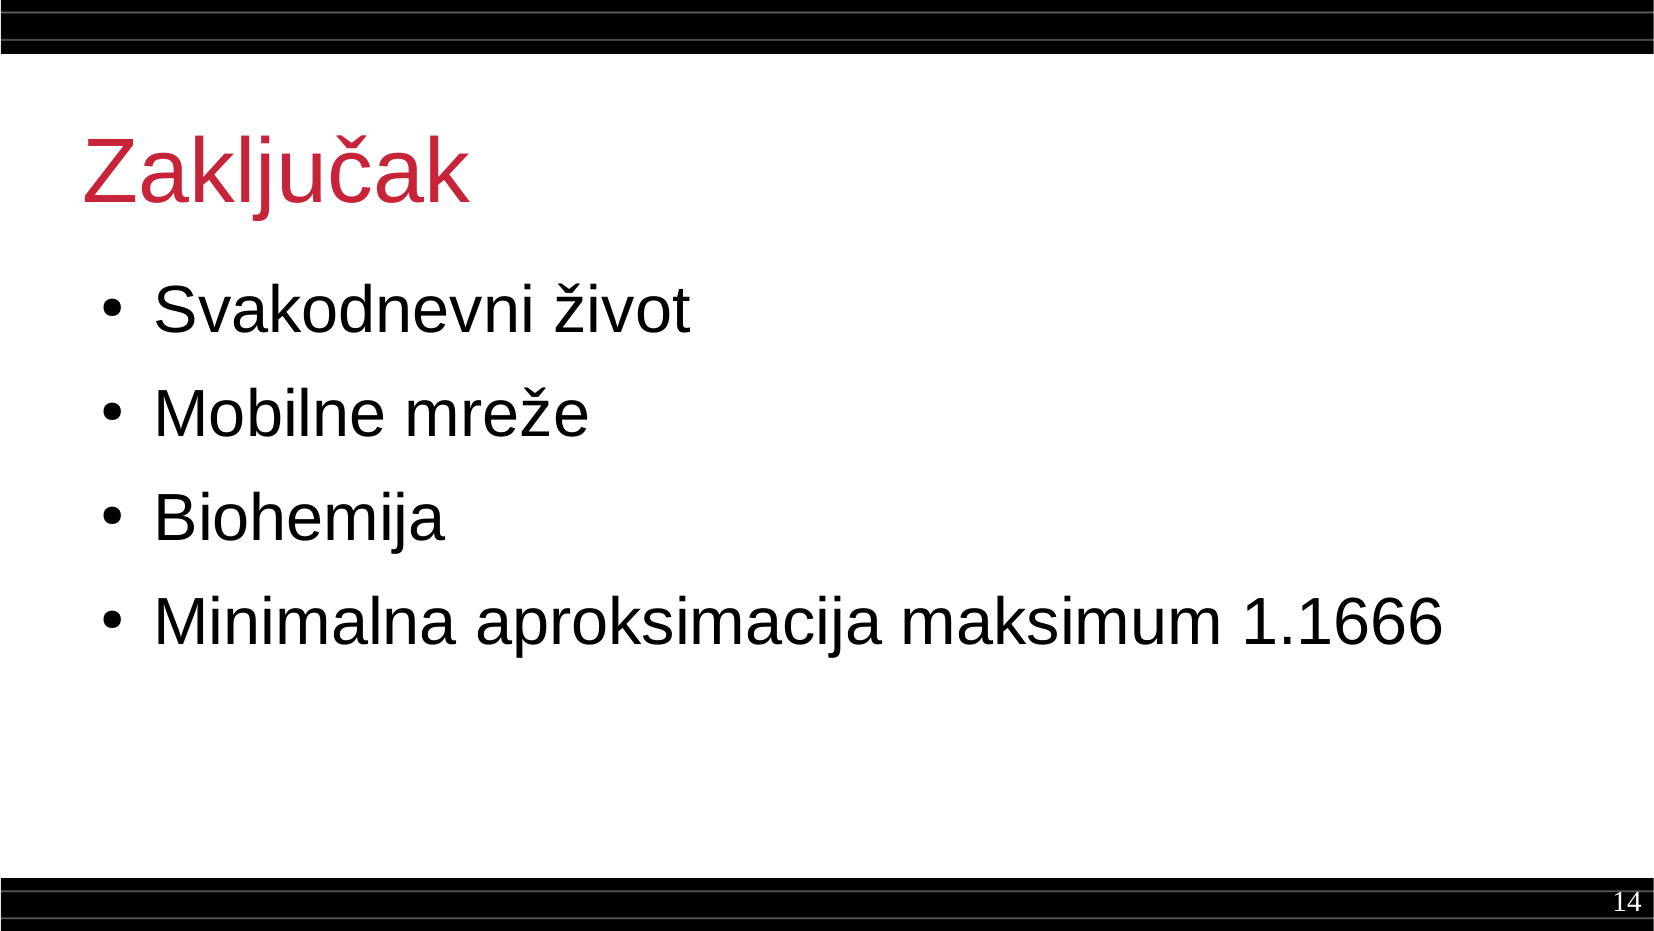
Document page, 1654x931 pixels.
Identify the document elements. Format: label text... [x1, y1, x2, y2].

list Svakodnevni život Mobilne mreže Biohemija Minimalna aproksimacija maksimum 1.1666 [82, 271, 1571, 757]
title Zaključak [82, 92, 1571, 248]
picture [0, 878, 1654, 931]
picture [0, 0, 1654, 54]
